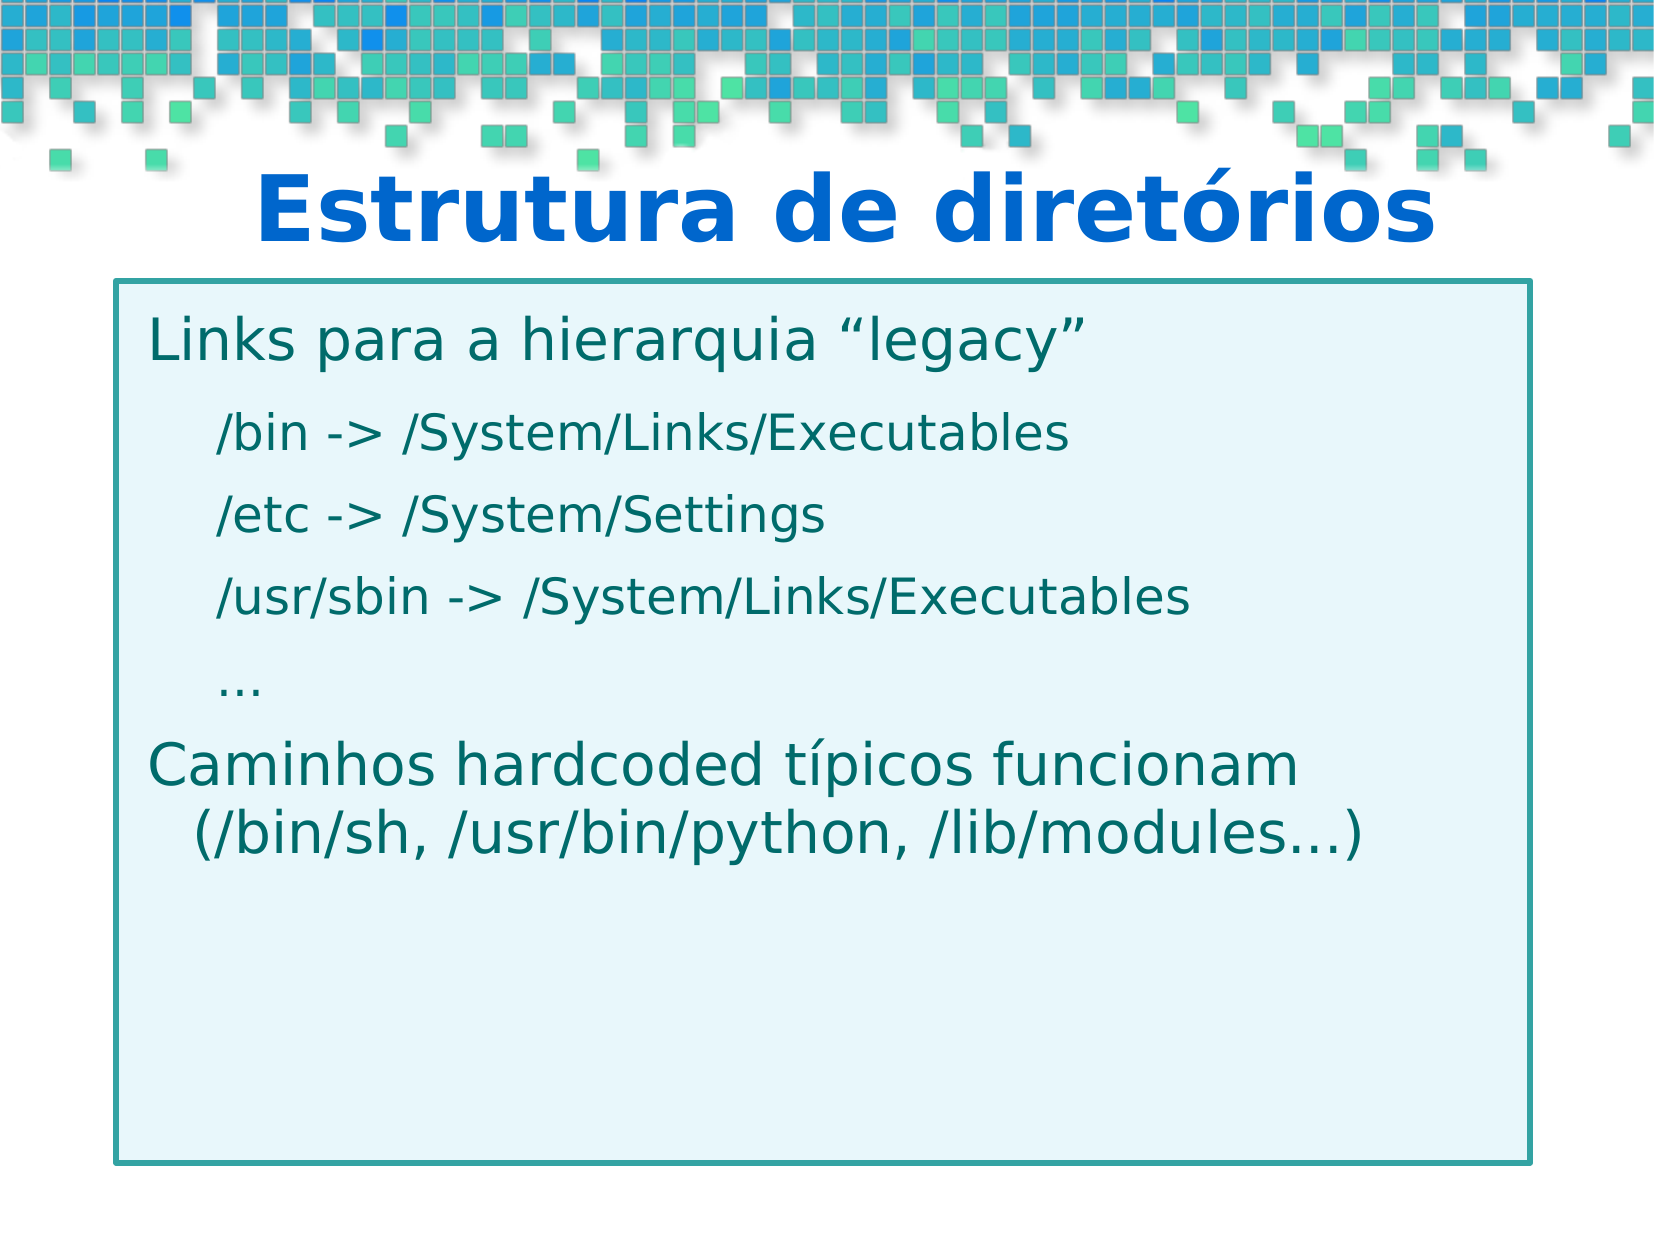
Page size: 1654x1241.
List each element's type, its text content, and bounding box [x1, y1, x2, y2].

title Estrutura de diretórios [112, 132, 1581, 287]
list Links para a hierarquia “legacy” /bin -> /System/Links/Executables /etc -> /System/Settings /usr/sbin -> /System/Links/Executables ... Caminhos hardcoded típicos funcionam (/bin/sh, /usr/bin/python, /lib/modules...) [121, 306, 1534, 1160]
picture [0, 0, 1654, 185]
